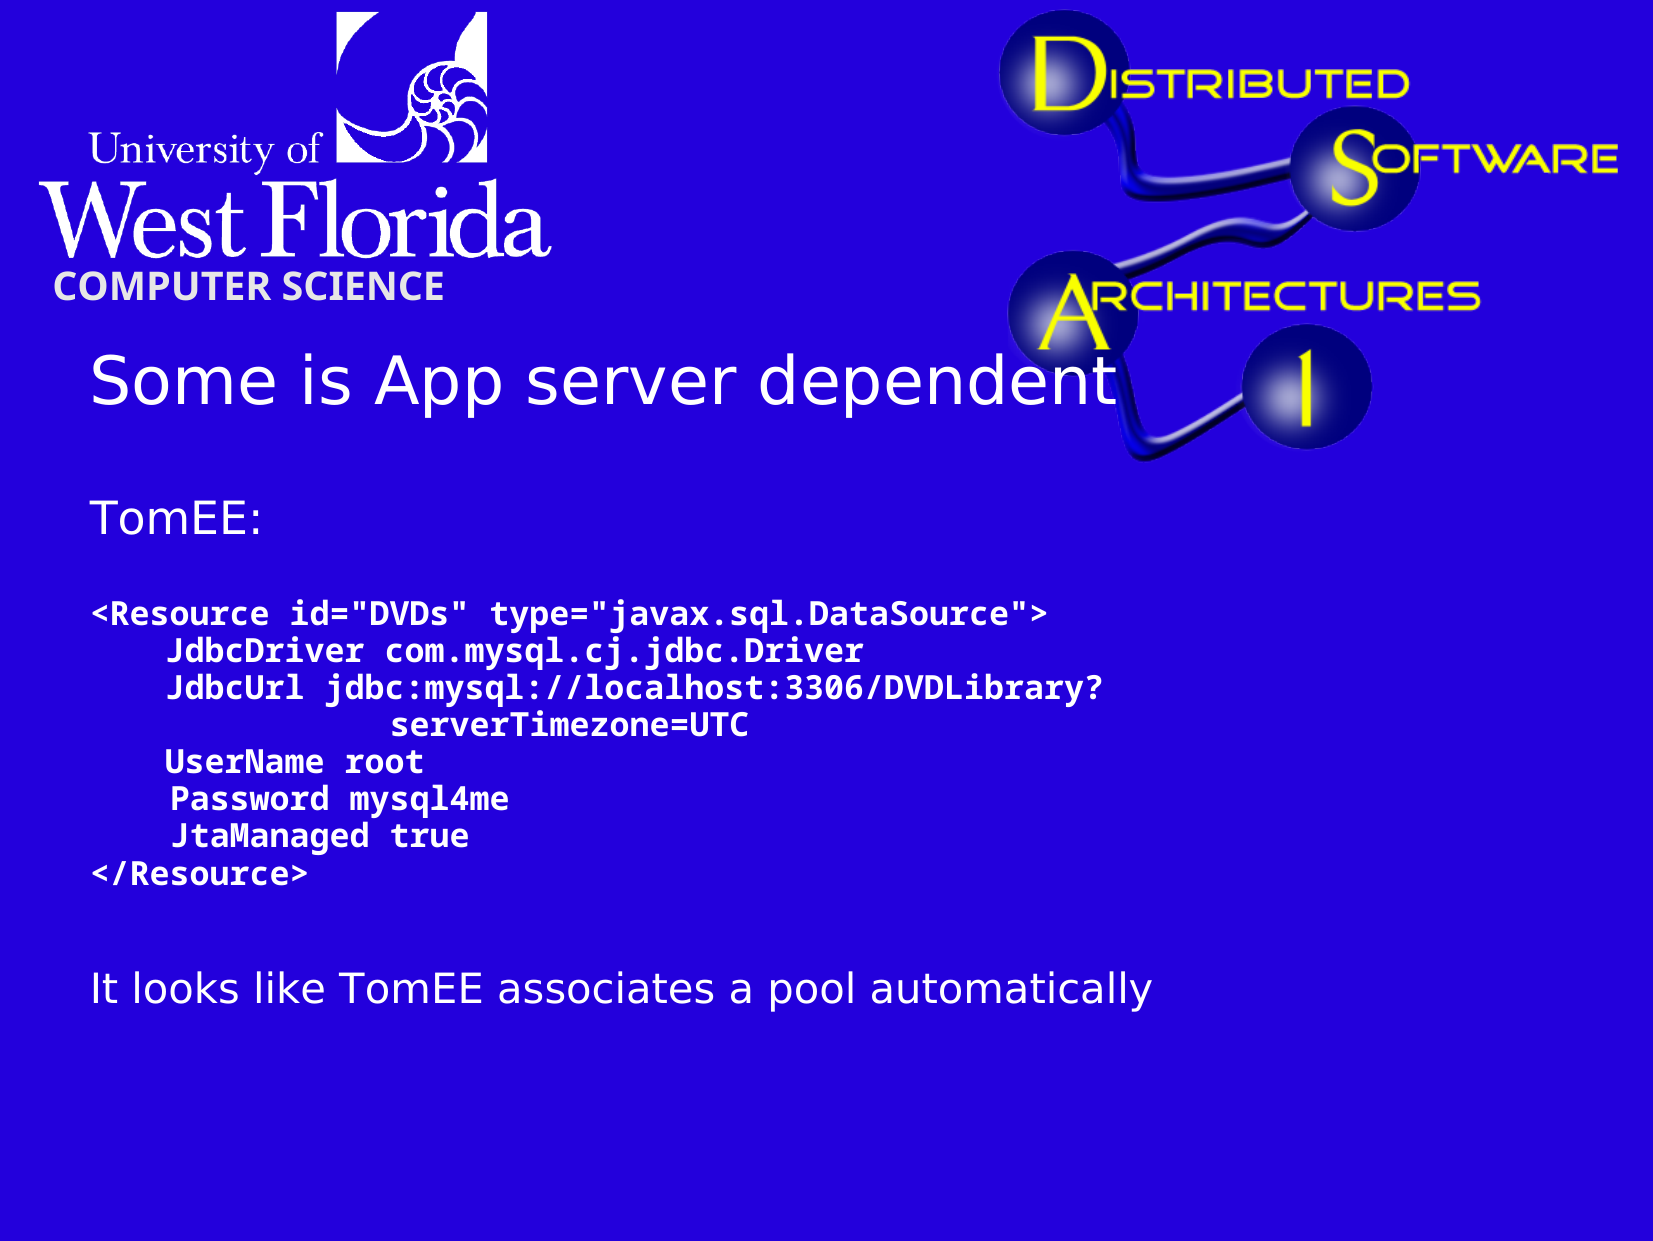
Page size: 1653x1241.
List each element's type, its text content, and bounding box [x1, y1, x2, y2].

text_box COMPUTER SCIENCE [37, 262, 563, 316]
picture [37, 0, 559, 262]
text_box Some is App server dependent TomEE: <Resource id="DVDs" type="javax.sql.DataSource"> JdbcDriver com.mysql.cj.jdbc.Driver JdbcUrl jdbc:mysql://localhost:3306/DVDLibrary? serverTimezone=UTC UserName root Password mysql4me JtaManaged true </Resource> It looks like TomEE associates a pool automatically [75, 337, 1238, 1241]
picture [910, 0, 1653, 506]
